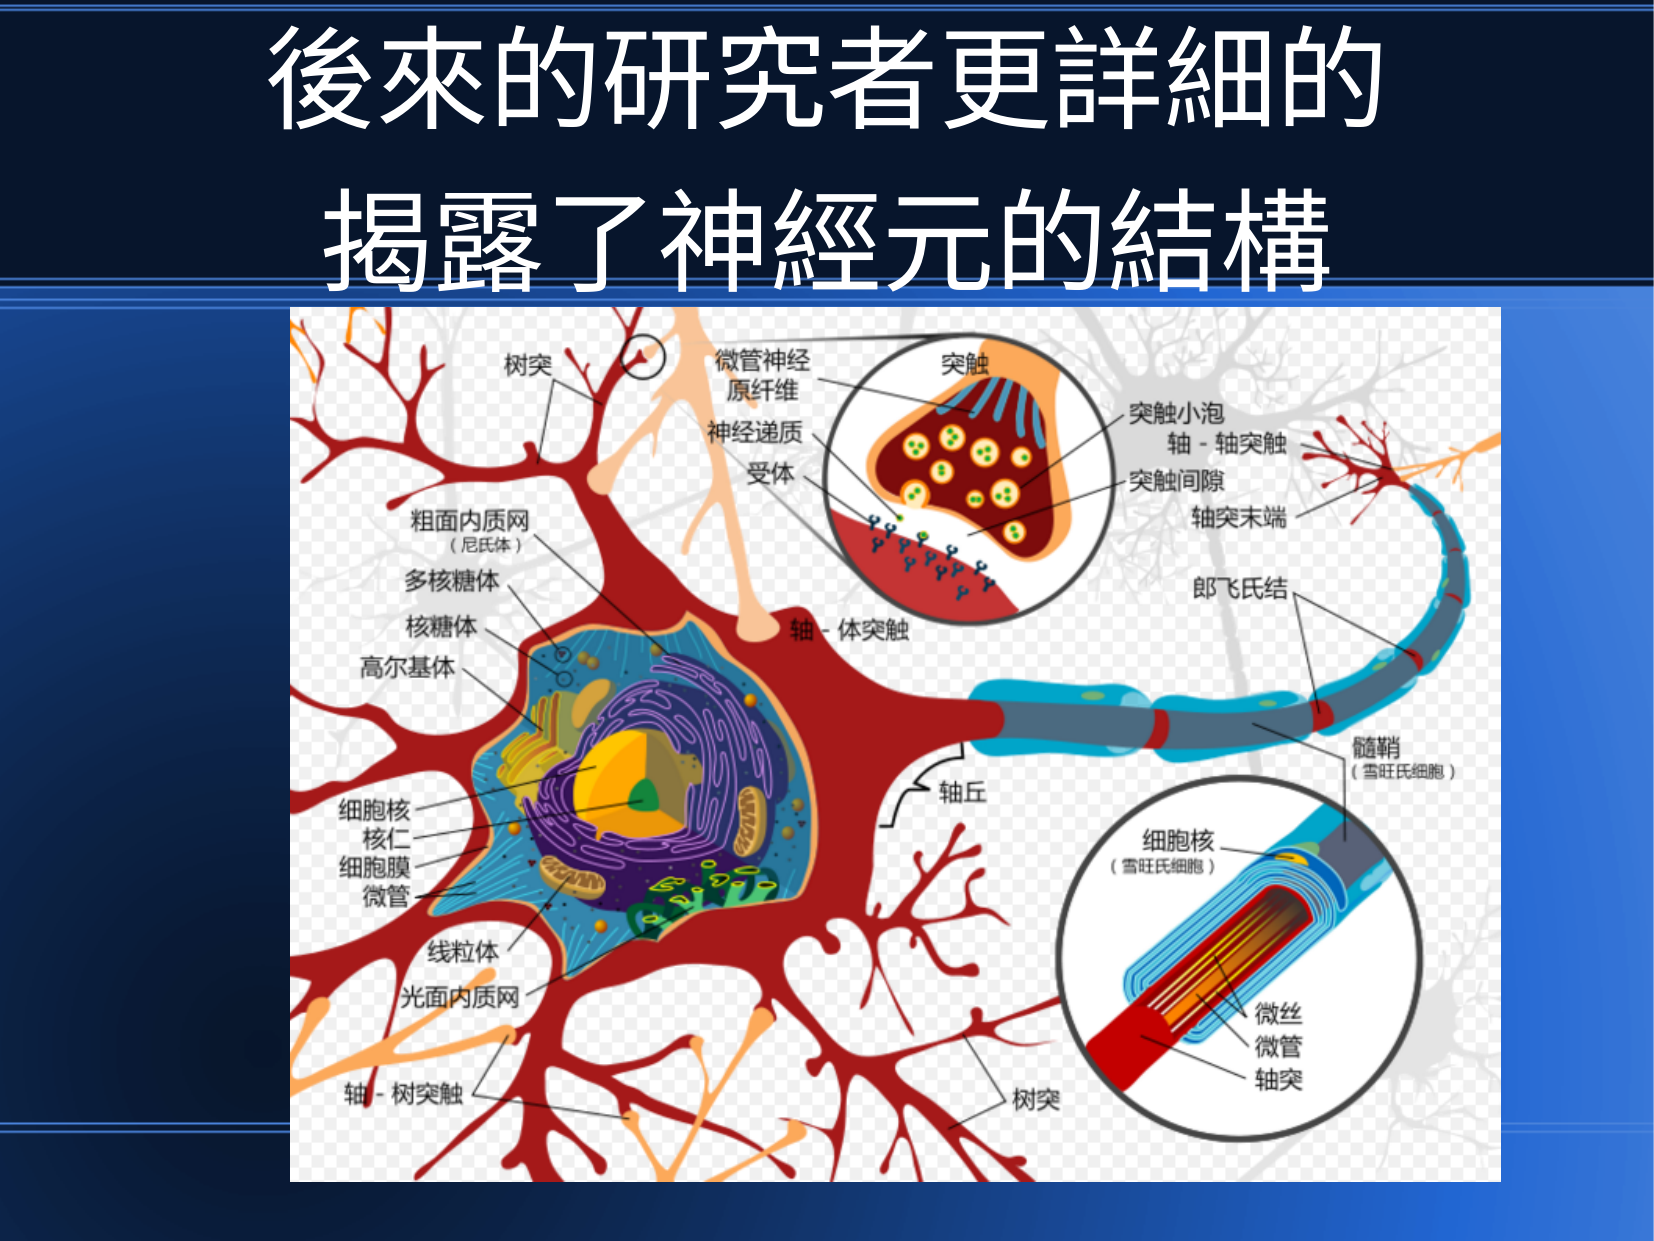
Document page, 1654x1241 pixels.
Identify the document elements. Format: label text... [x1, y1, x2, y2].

picture [0, 0, 1654, 1241]
title 後來的研究者更詳細的 揭露了神經元的結構 [82, 17, 1571, 289]
